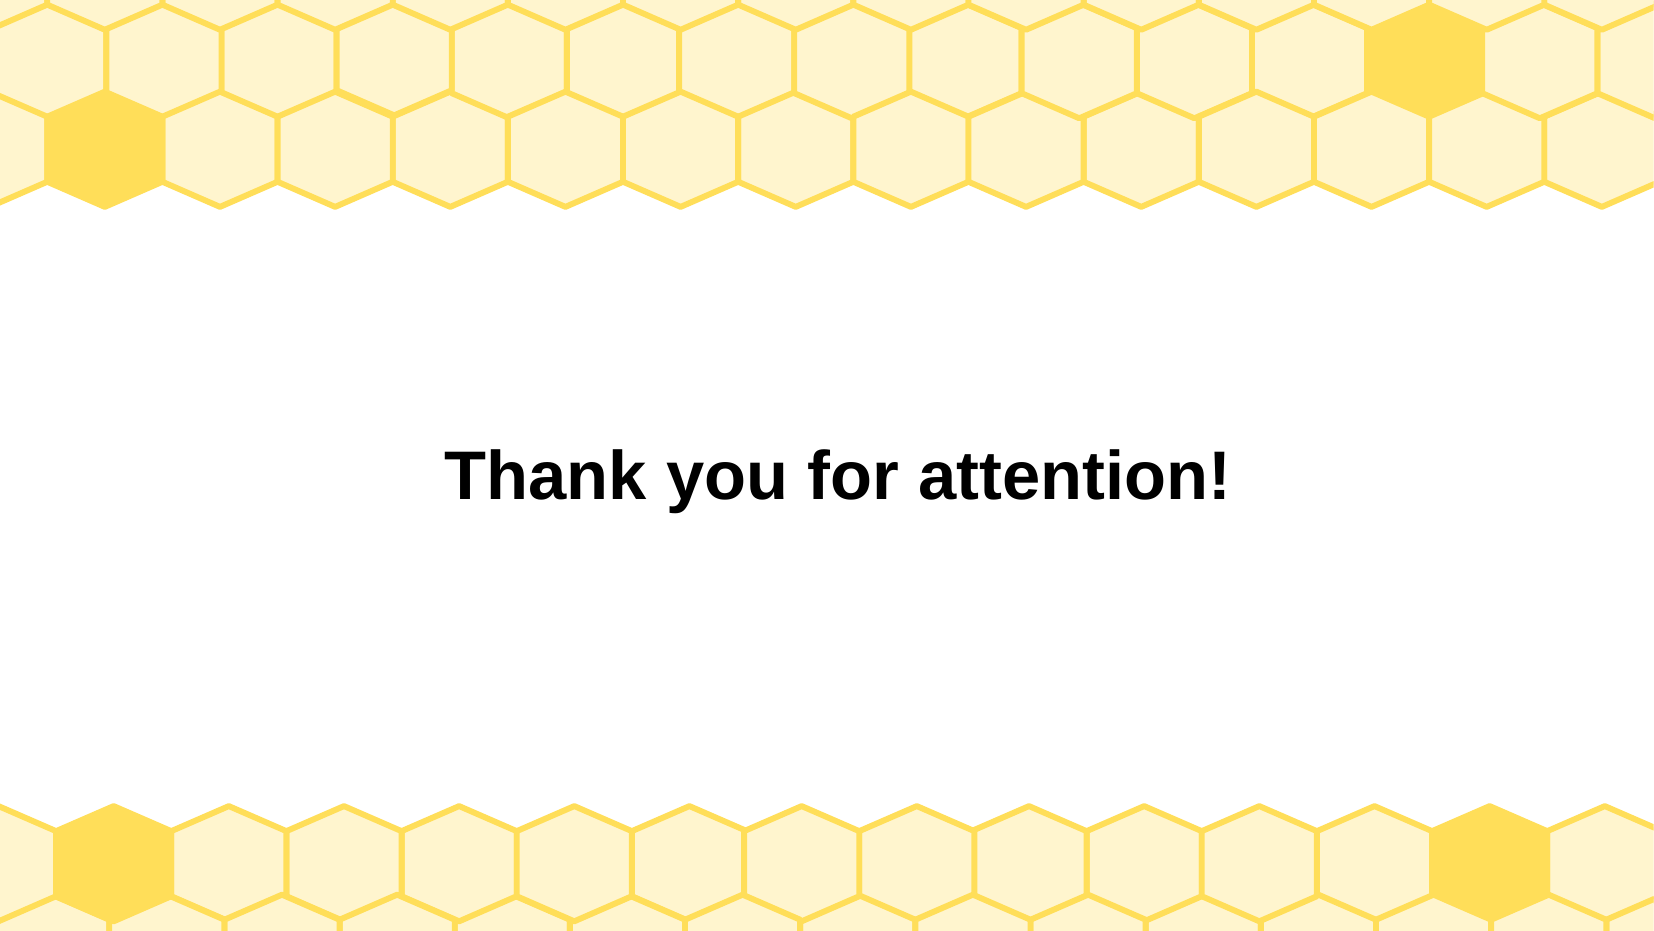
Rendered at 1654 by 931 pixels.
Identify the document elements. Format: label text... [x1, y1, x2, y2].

title Thank you for attention! [76, 360, 1565, 514]
